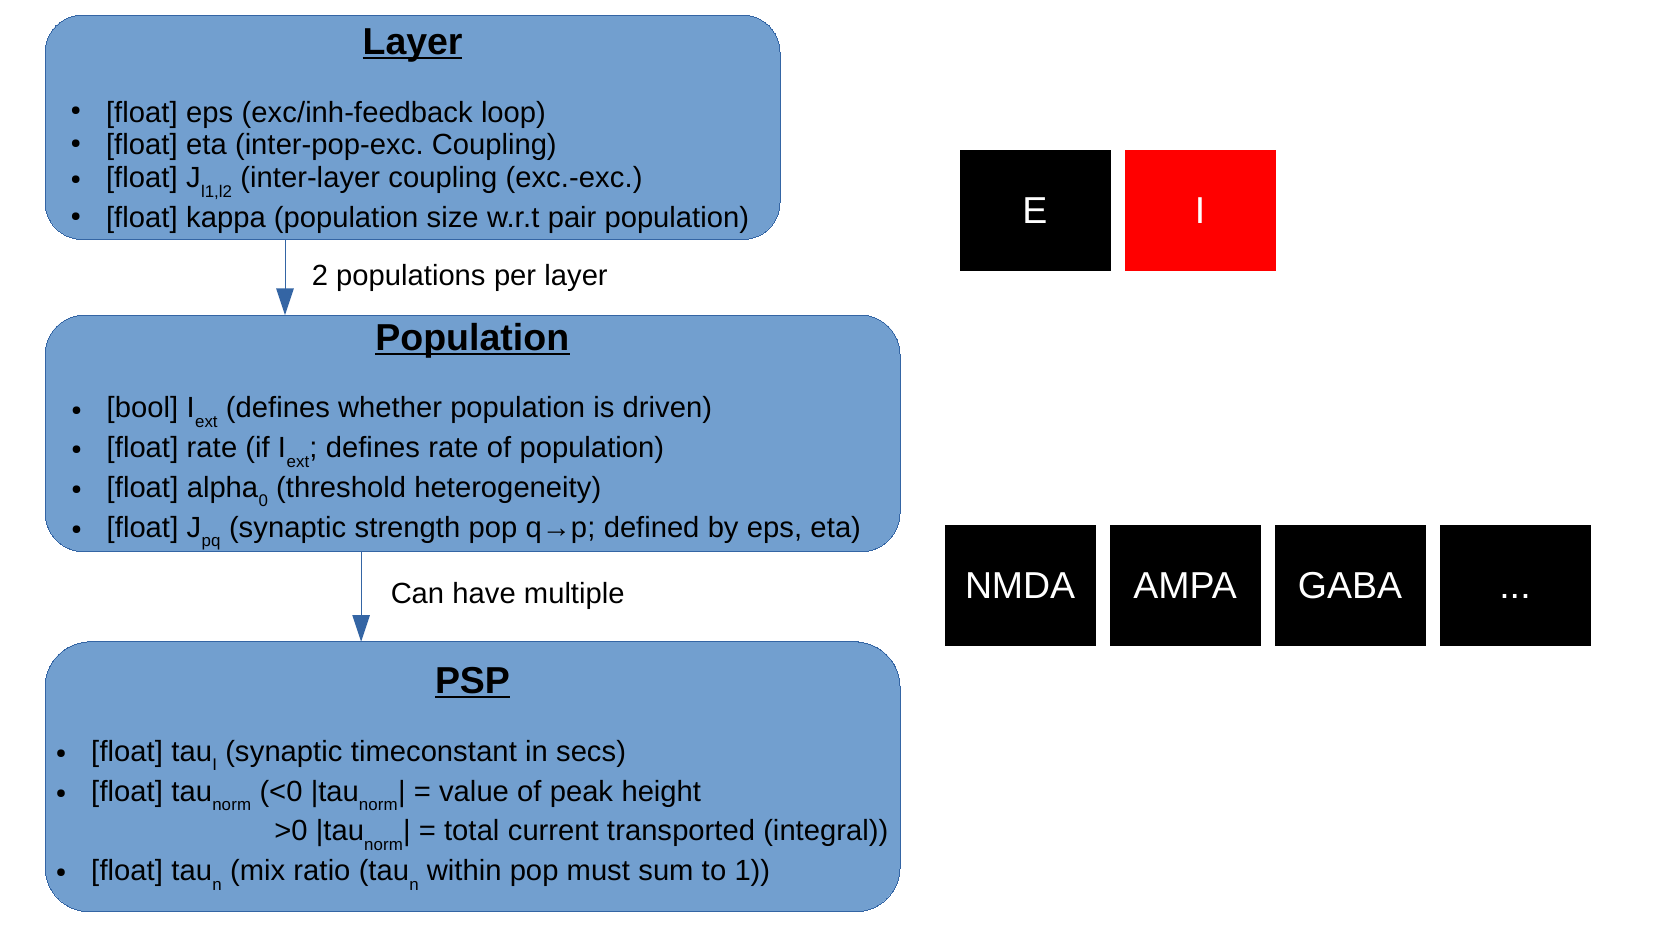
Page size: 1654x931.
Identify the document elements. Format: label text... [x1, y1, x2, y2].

text_box GABA [1275, 525, 1426, 646]
text_box I [1125, 150, 1276, 271]
text_box Can have multiple [376, 570, 641, 618]
text_box NMDA [945, 525, 1096, 646]
text_box Layer [float] eps (exc/inh-feedback loop) [float] eta (inter-pop-exc. Coupling) [float] Jl1,l2 (inter-layer coupling (exc.-exc.) [float] kappa (population size w.r.t pair population) [45, 15, 781, 240]
text_box E [960, 150, 1111, 271]
text_box 2 populations per layer [297, 251, 624, 302]
text_box Population [bool] Iext (defines whether population is driven) [float] rate (if Iext; defines rate of population) [float] alpha0 (threshold heterogeneity) [float] Jpq (synaptic strength pop q→p; defined by eps, eta) [45, 315, 901, 552]
text_box AMPA [1110, 525, 1261, 646]
text_box PSP [float] tauI (synaptic timeconstant in secs) [float] taunorm (<0 |taunorm| = value of peak height >0 |taunorm| = total current transported (integral)) [float] taun (mix ratio (taun within pop must sum to 1)) [45, 641, 901, 912]
text_box ... [1440, 525, 1591, 646]
